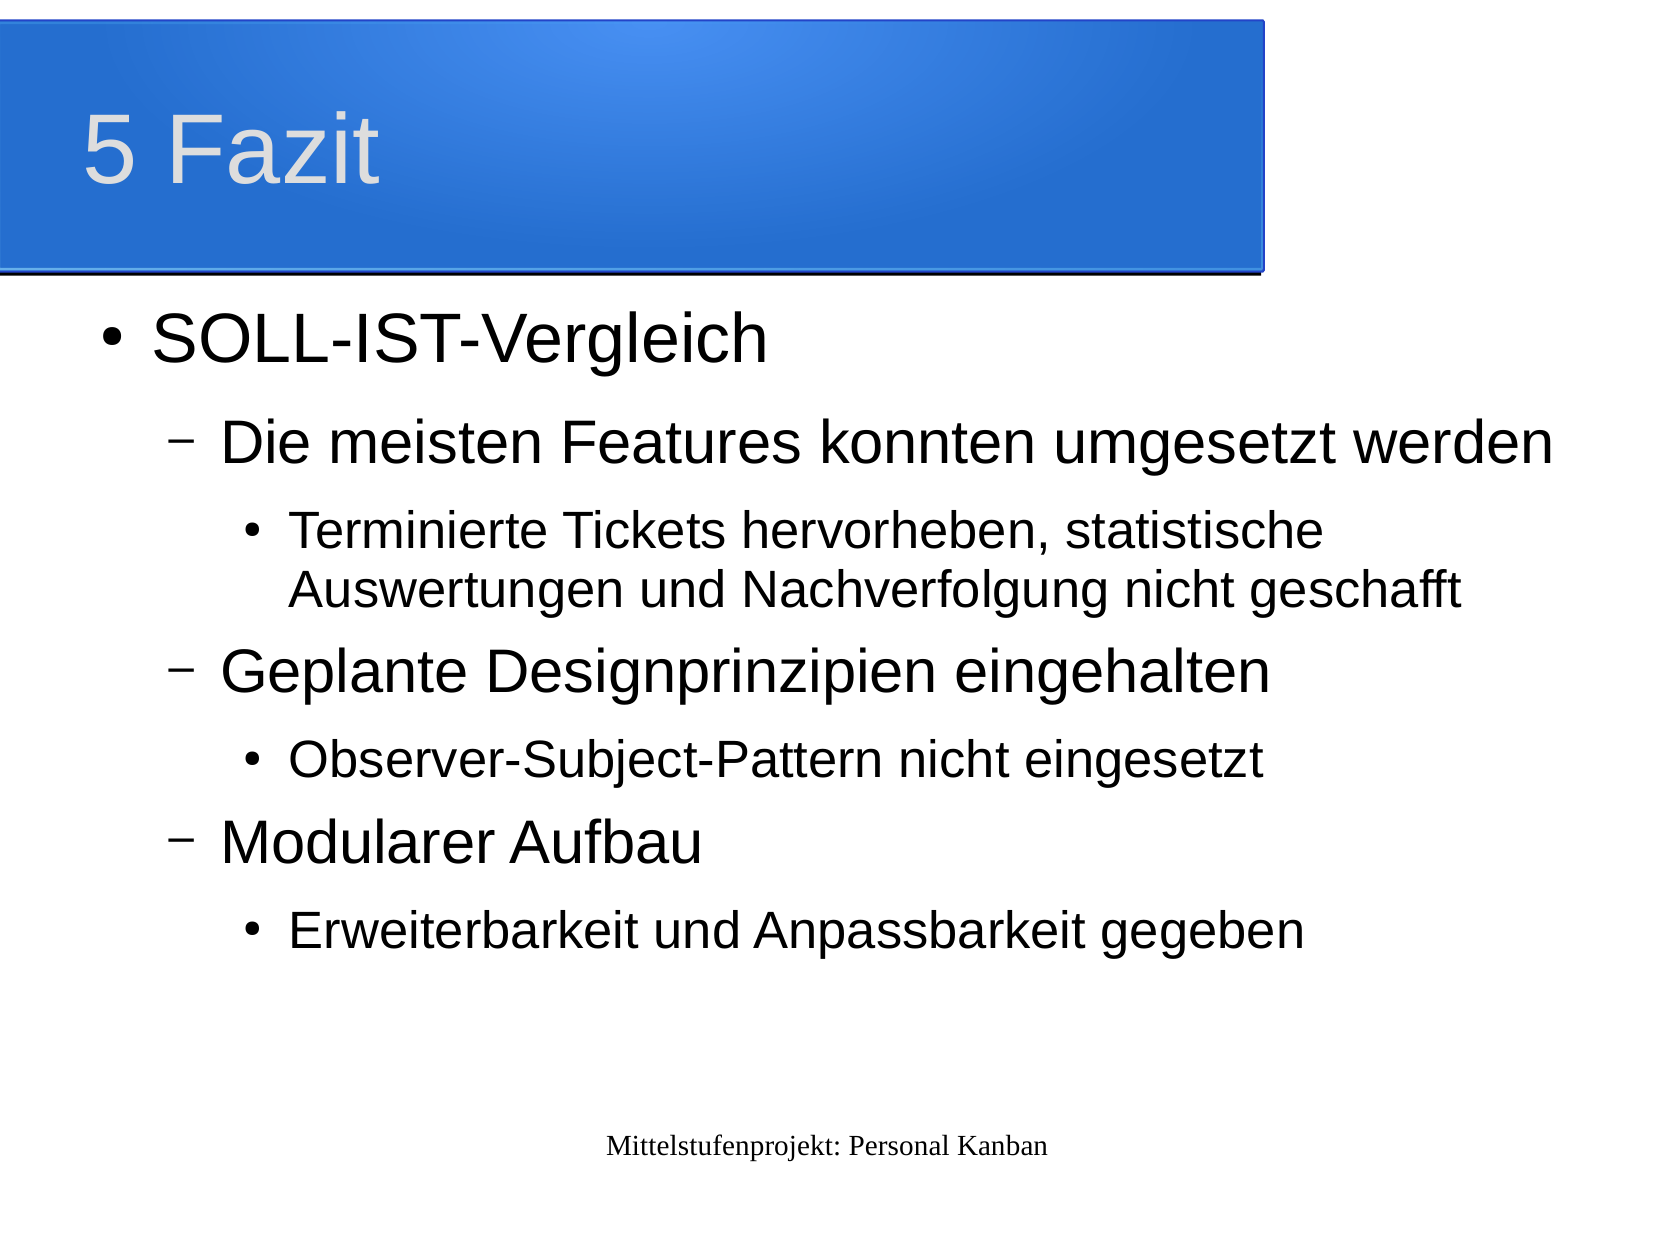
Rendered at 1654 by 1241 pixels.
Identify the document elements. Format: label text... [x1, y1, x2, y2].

title 5 Fazit [82, 47, 1235, 252]
list SOLL-IST-Vergleich Die meisten Features konnten umgesetzt werden Terminierte Tickets hervorheben, statistische Auswertungen und Nachverfolgung nicht geschafft Geplante Designprinzipien eingehalten Observer-Subject-Pattern nicht eingesetzt Modularer Aufbau Erweiterbarkeit und Anpassbarkeit gegeben [82, 299, 1571, 1019]
